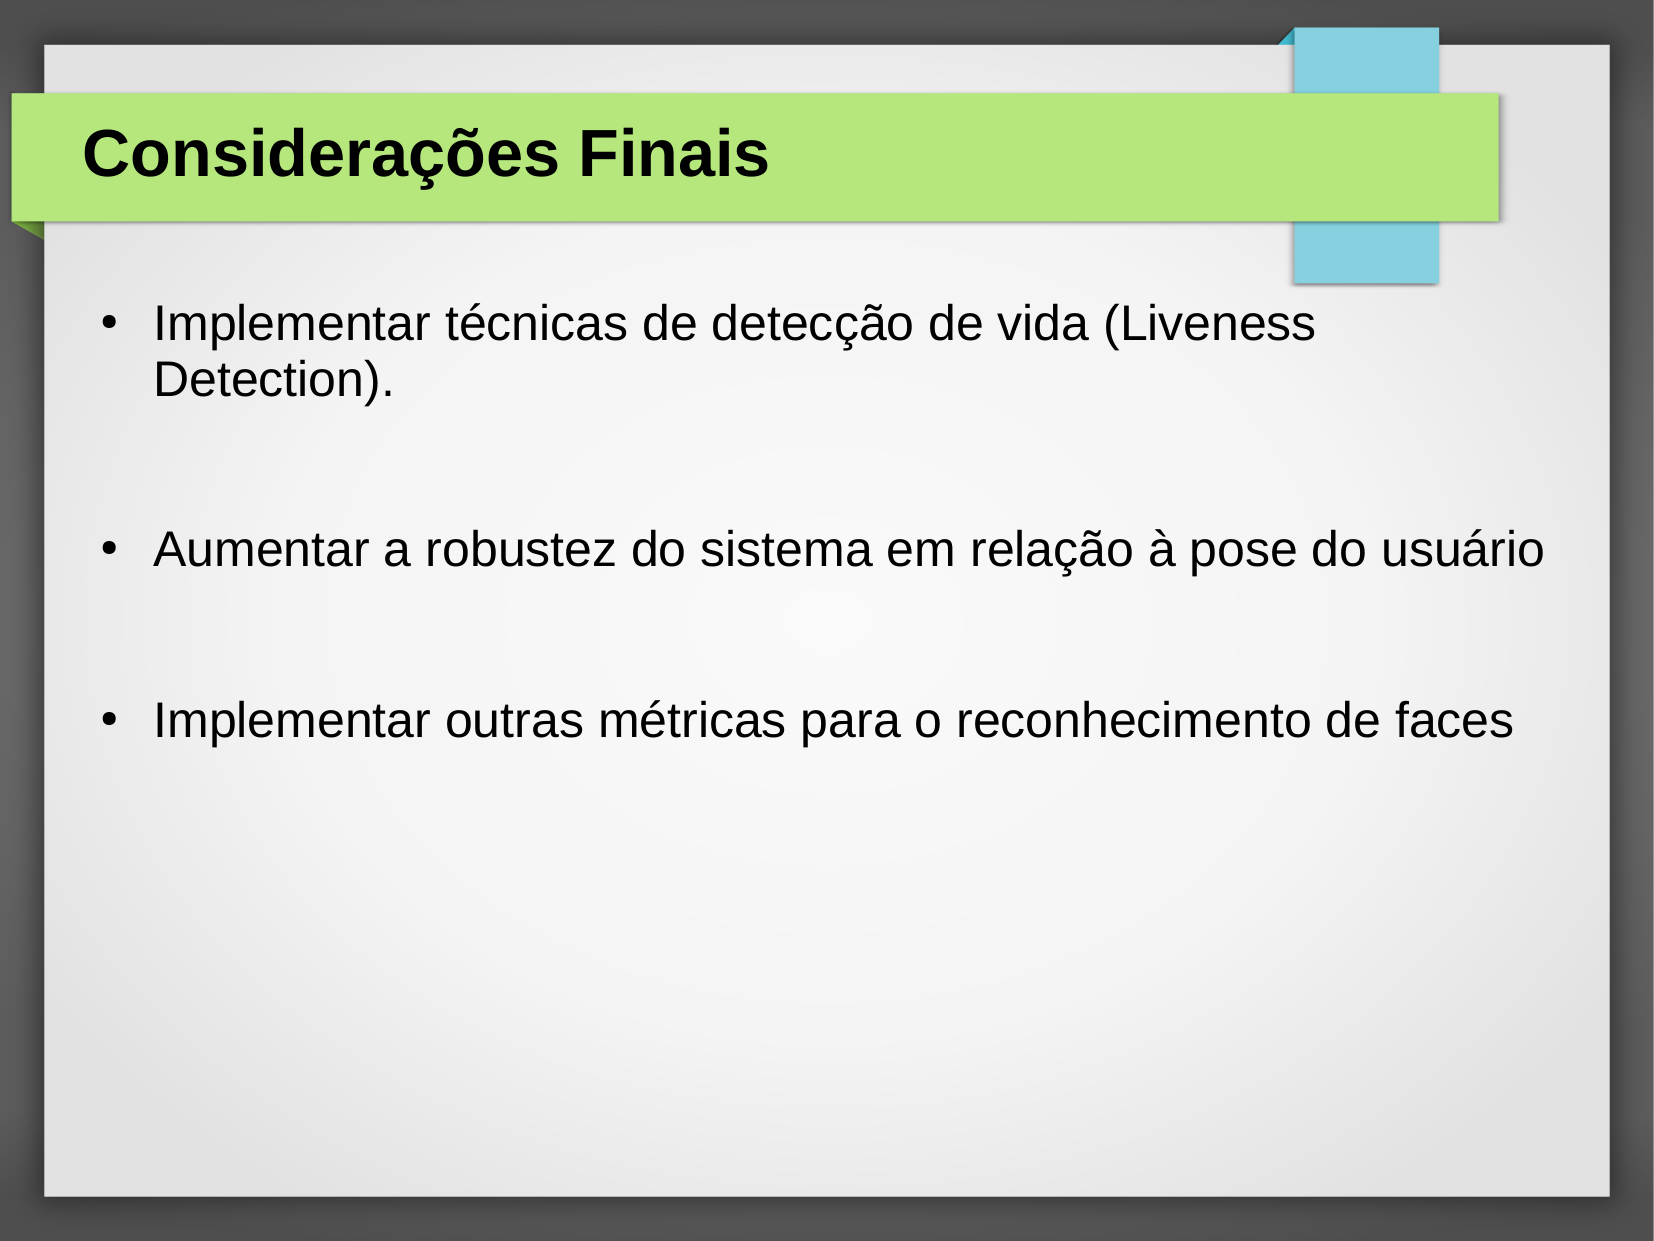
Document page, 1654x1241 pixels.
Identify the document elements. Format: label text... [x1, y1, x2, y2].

picture [0, 0, 1654, 1241]
title Considerações Finais [82, 94, 1264, 213]
list Implementar técnicas de detecção de vida (Liveness Detection). Aumentar a robustez do sistema em relação à pose do usuário Implementar outras métricas para o reconhecimento de faces [82, 295, 1571, 1015]
